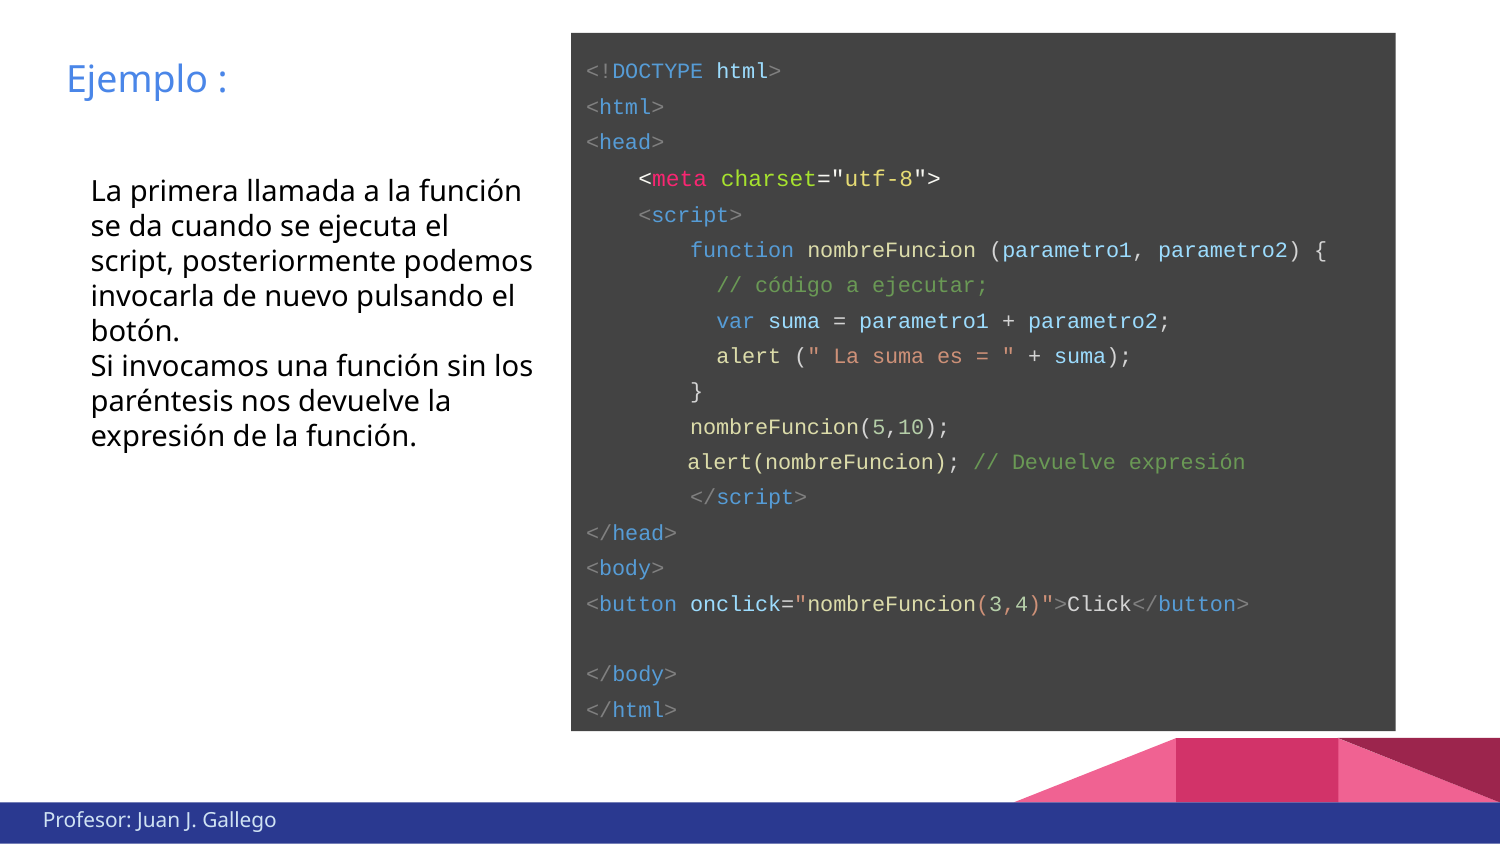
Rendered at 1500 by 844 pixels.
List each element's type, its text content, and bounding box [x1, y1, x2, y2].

list Ejemplo : [51, 33, 1449, 750]
text_box La primera llamada a la función se da cuando se ejecuta el script, posteriormente podemos invocarla de nuevo pulsando el botón. Si invocamos una función sin los paréntesis nos devuelve la expresión de la función. [75, 157, 554, 568]
text_box <!DOCTYPE html> <html> <head> <meta charset="utf-8"> <script> function nombreFuncion (parametro1, parametro2) { // código a ejecutar; var suma = parametro1 + parametro2; alert (" La suma es = " + suma); } nombreFuncion(5,10); alert(nombreFuncion); // Devuelve expresión </script> </head> <body> <button onclick="nombreFuncion(3,4)">Click</button> </body> </html> [571, 32, 1396, 732]
